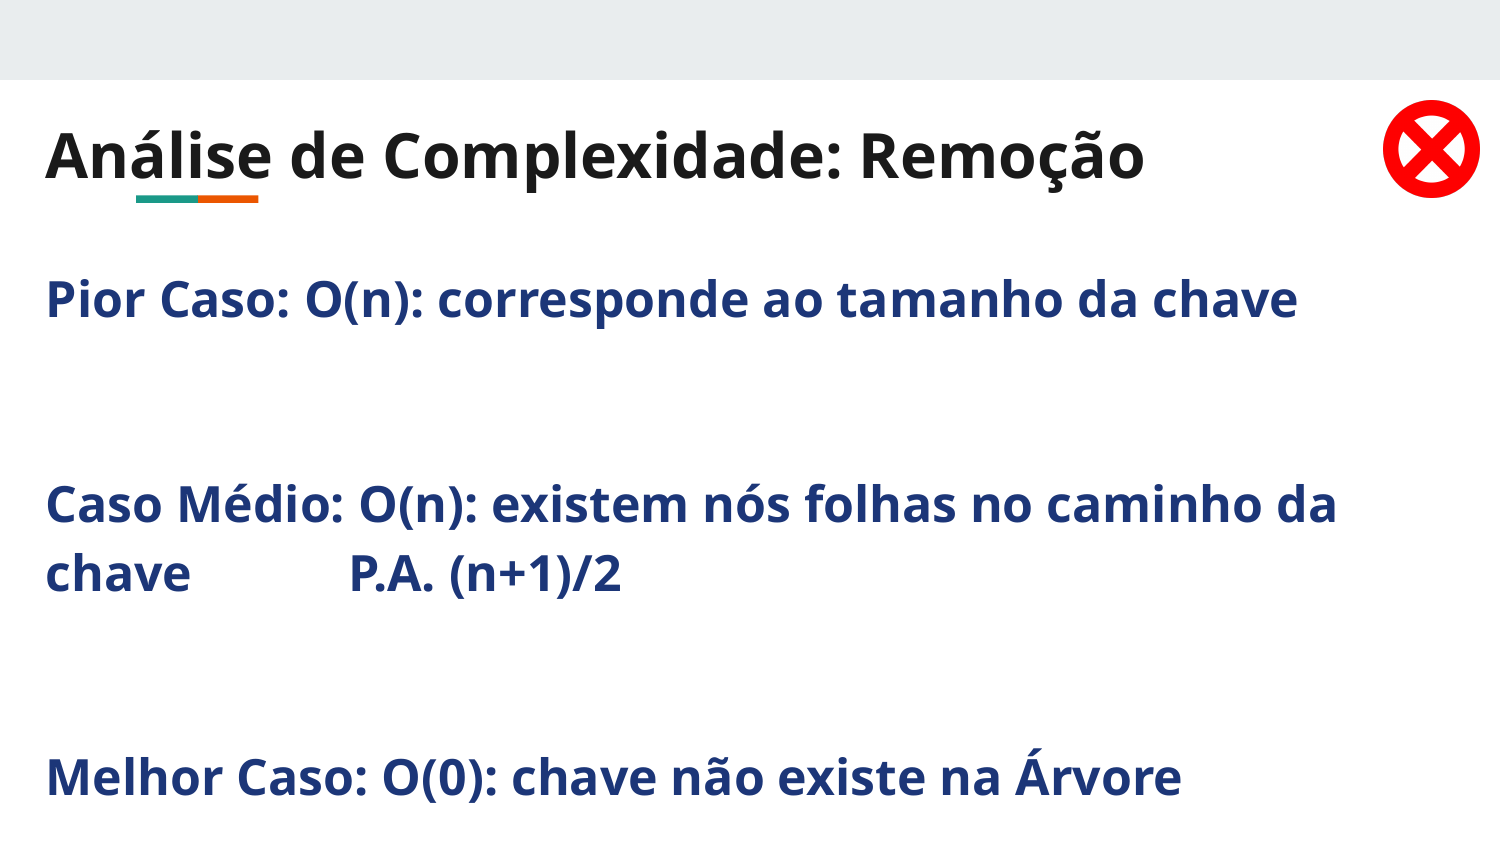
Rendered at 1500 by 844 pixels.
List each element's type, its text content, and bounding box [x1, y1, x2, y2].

list Pior Caso: O(n): corresponde ao tamanho da chave Caso Médio: O(n): existem nós folhas no caminho da chave P.A. (n+1)/2 Melhor Caso: O(0): chave não existe na Árvore [30, 243, 1496, 799]
picture [1383, 100, 1480, 198]
title Análise de Complexidade: Remoção [30, 101, 1292, 189]
